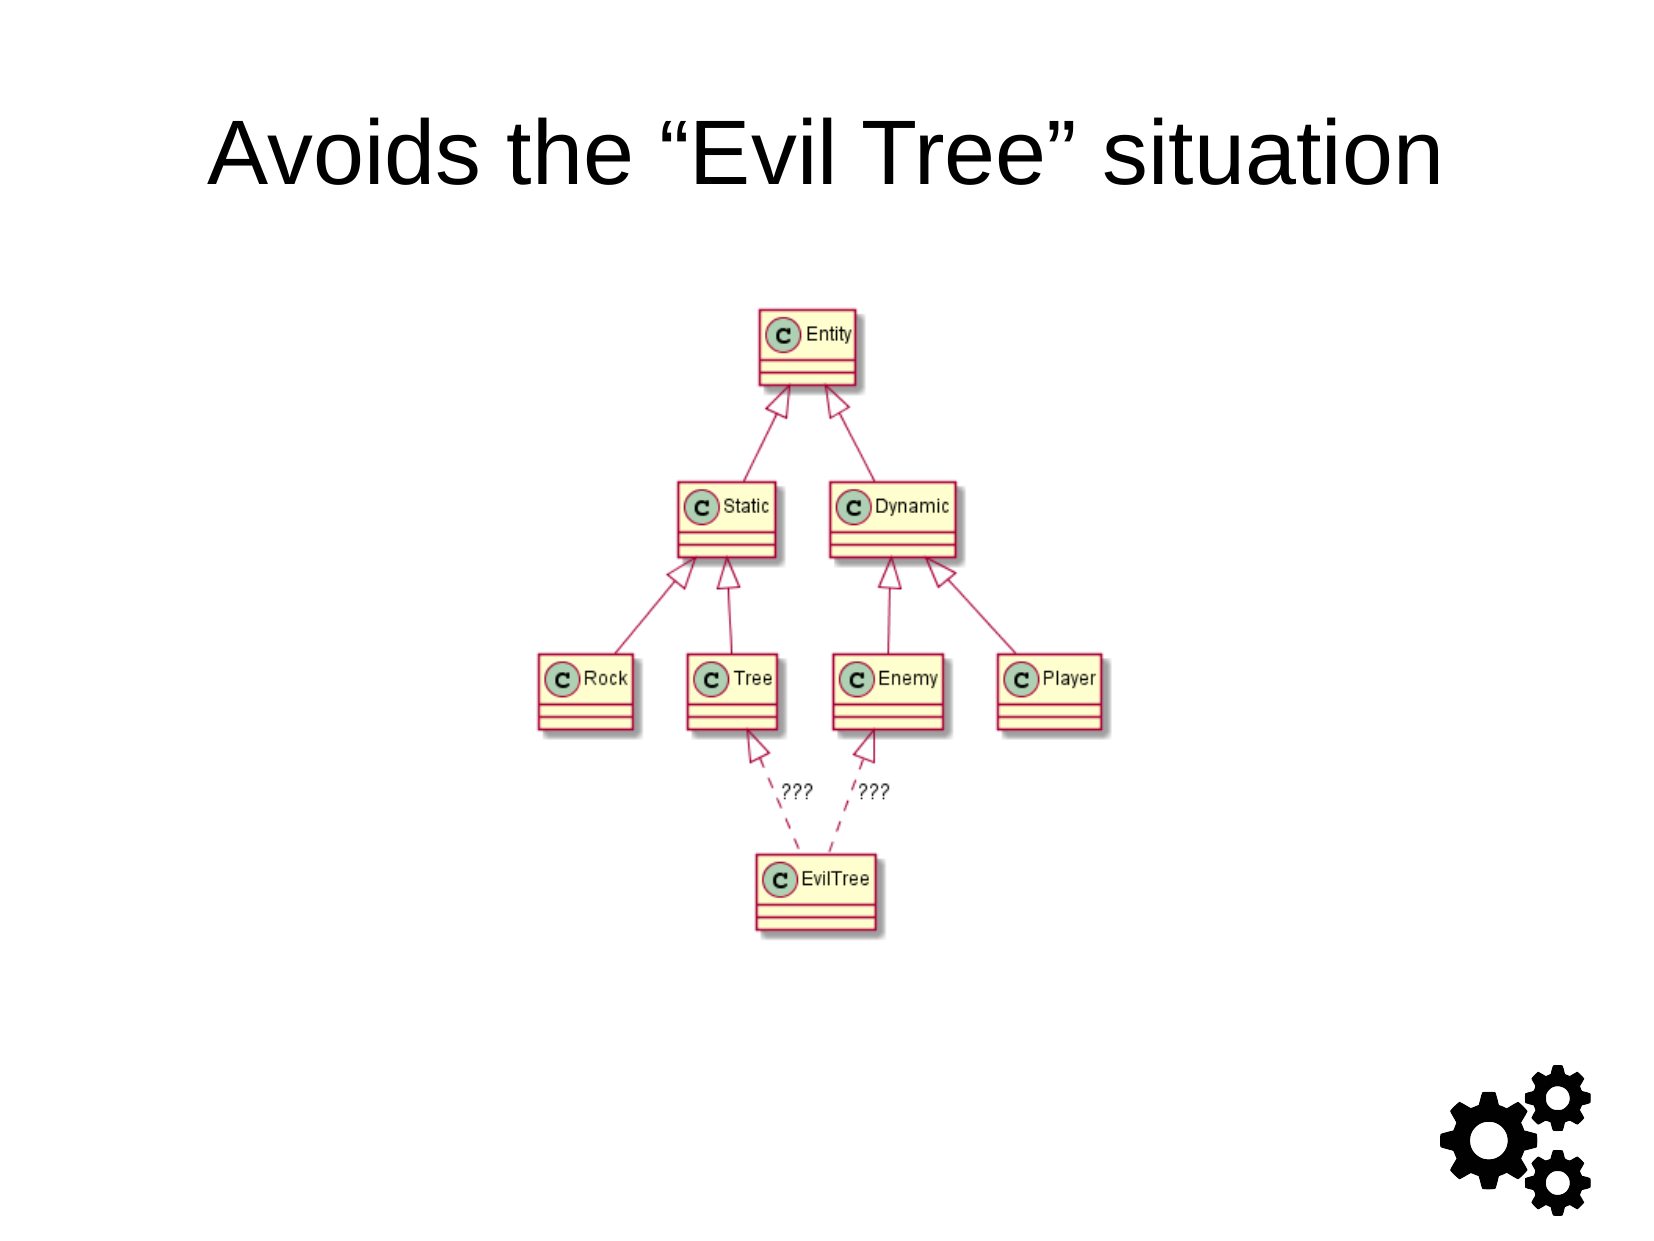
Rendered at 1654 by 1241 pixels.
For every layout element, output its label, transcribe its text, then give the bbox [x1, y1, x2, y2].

picture [1440, 1065, 1591, 1216]
picture [529, 297, 1129, 945]
title Avoids the “Evil Tree” situation [82, 49, 1571, 257]
